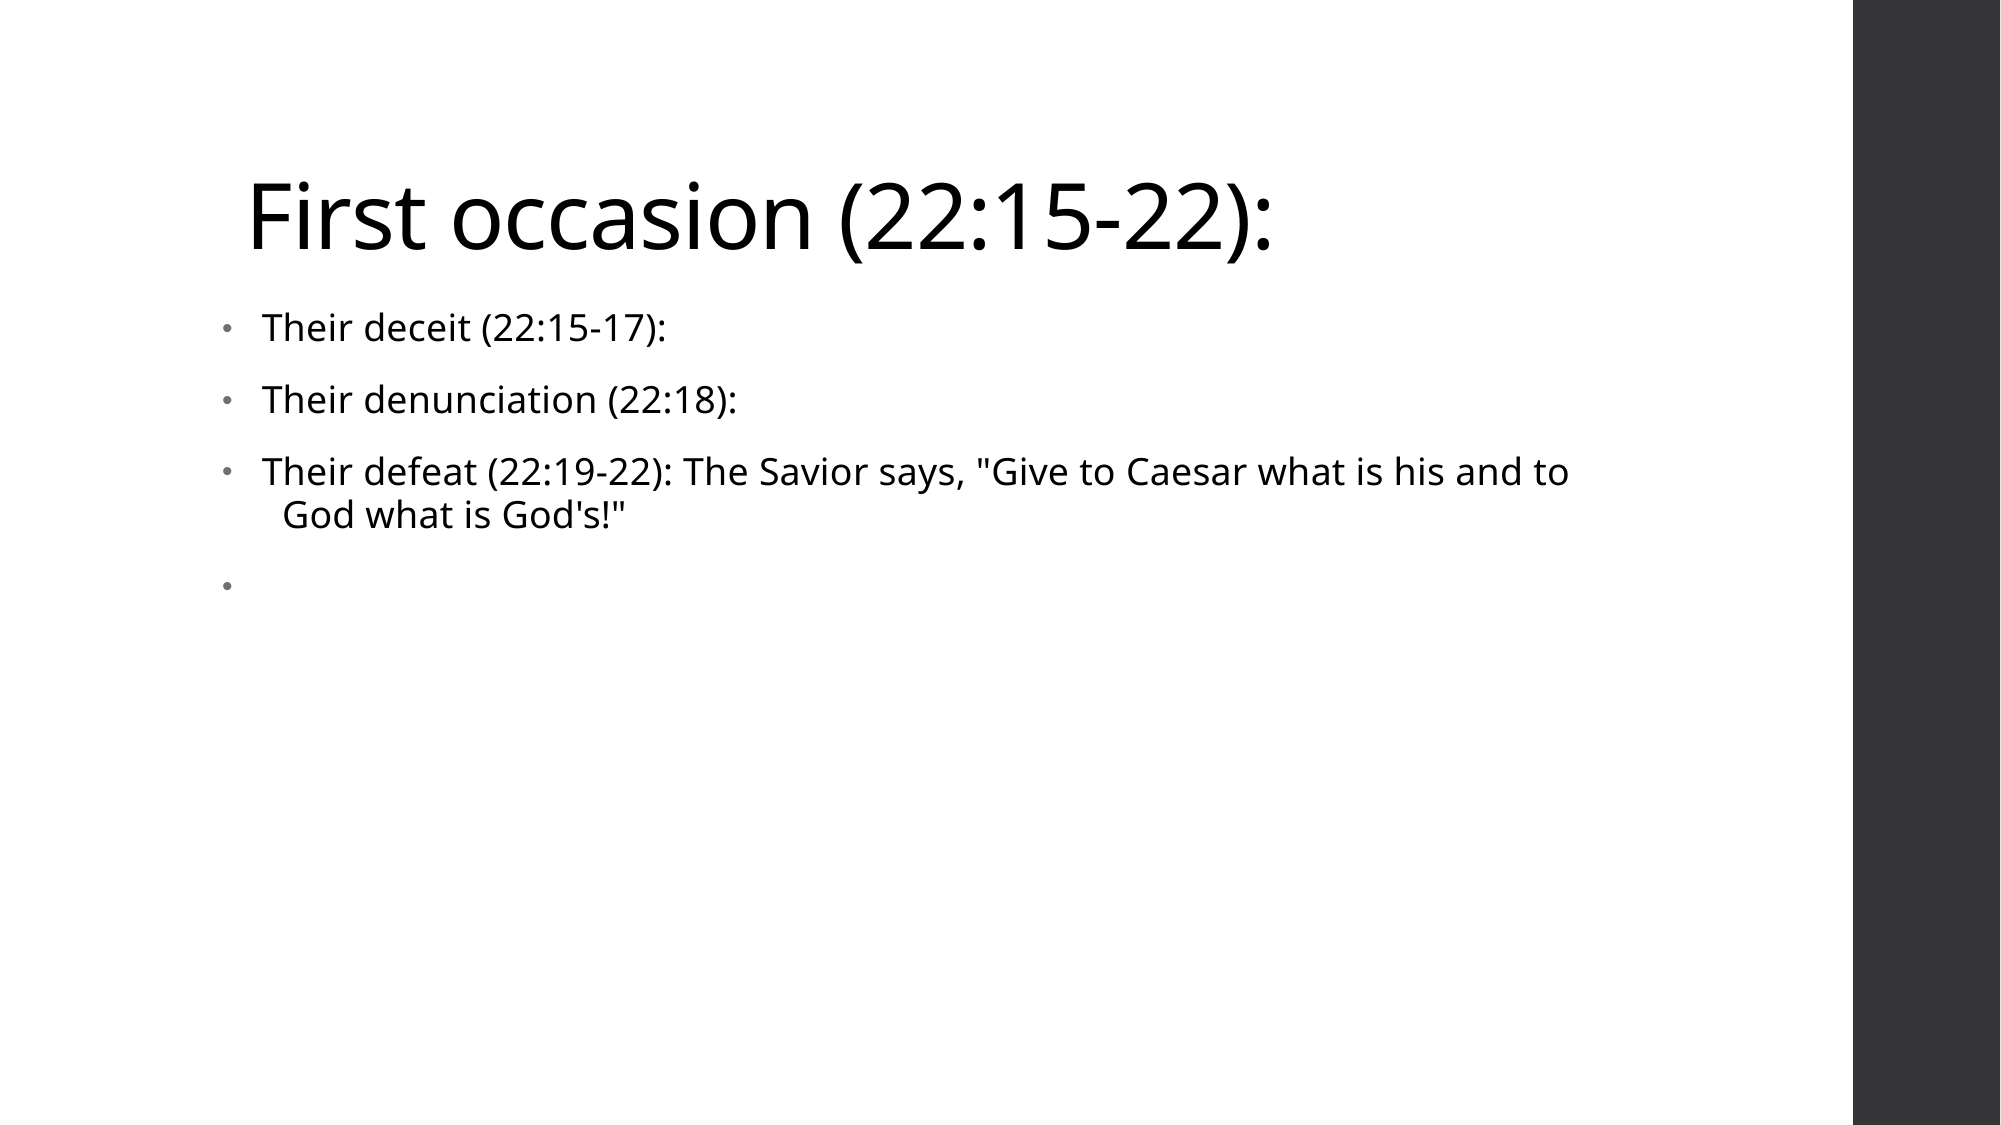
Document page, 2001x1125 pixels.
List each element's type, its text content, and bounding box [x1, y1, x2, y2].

list Their deceit (22:15-17): Their denunciation (22:18): Their defeat (22:19-22): The Savior says, "Give to Caesar what is his and to God what is God's!" [206, 299, 1617, 1014]
title First occasion (22:15-22): [206, 60, 1797, 278]
